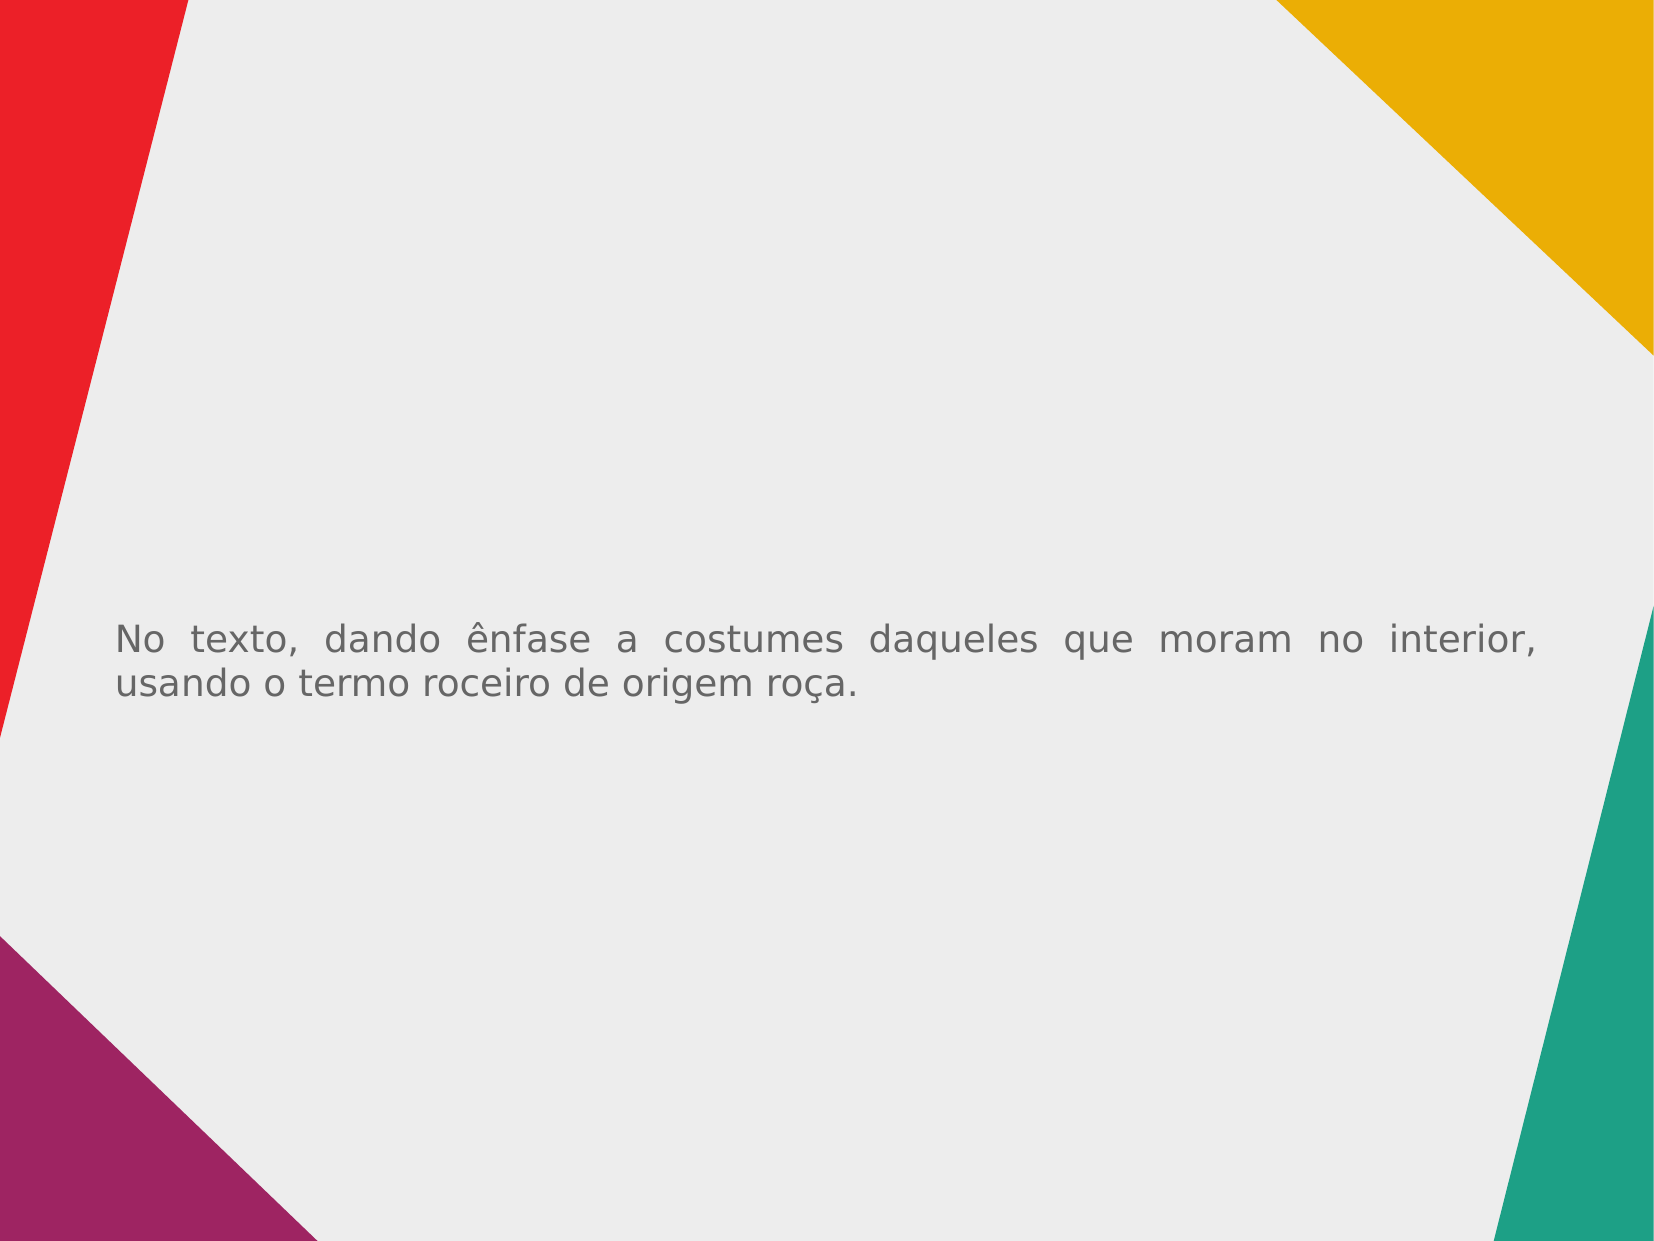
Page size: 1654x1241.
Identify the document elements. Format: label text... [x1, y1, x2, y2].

text_box No texto, dando ênfase a costumes daqueles que moram no interior, usando o termo roceiro de origem roça. [114, 296, 1539, 1027]
